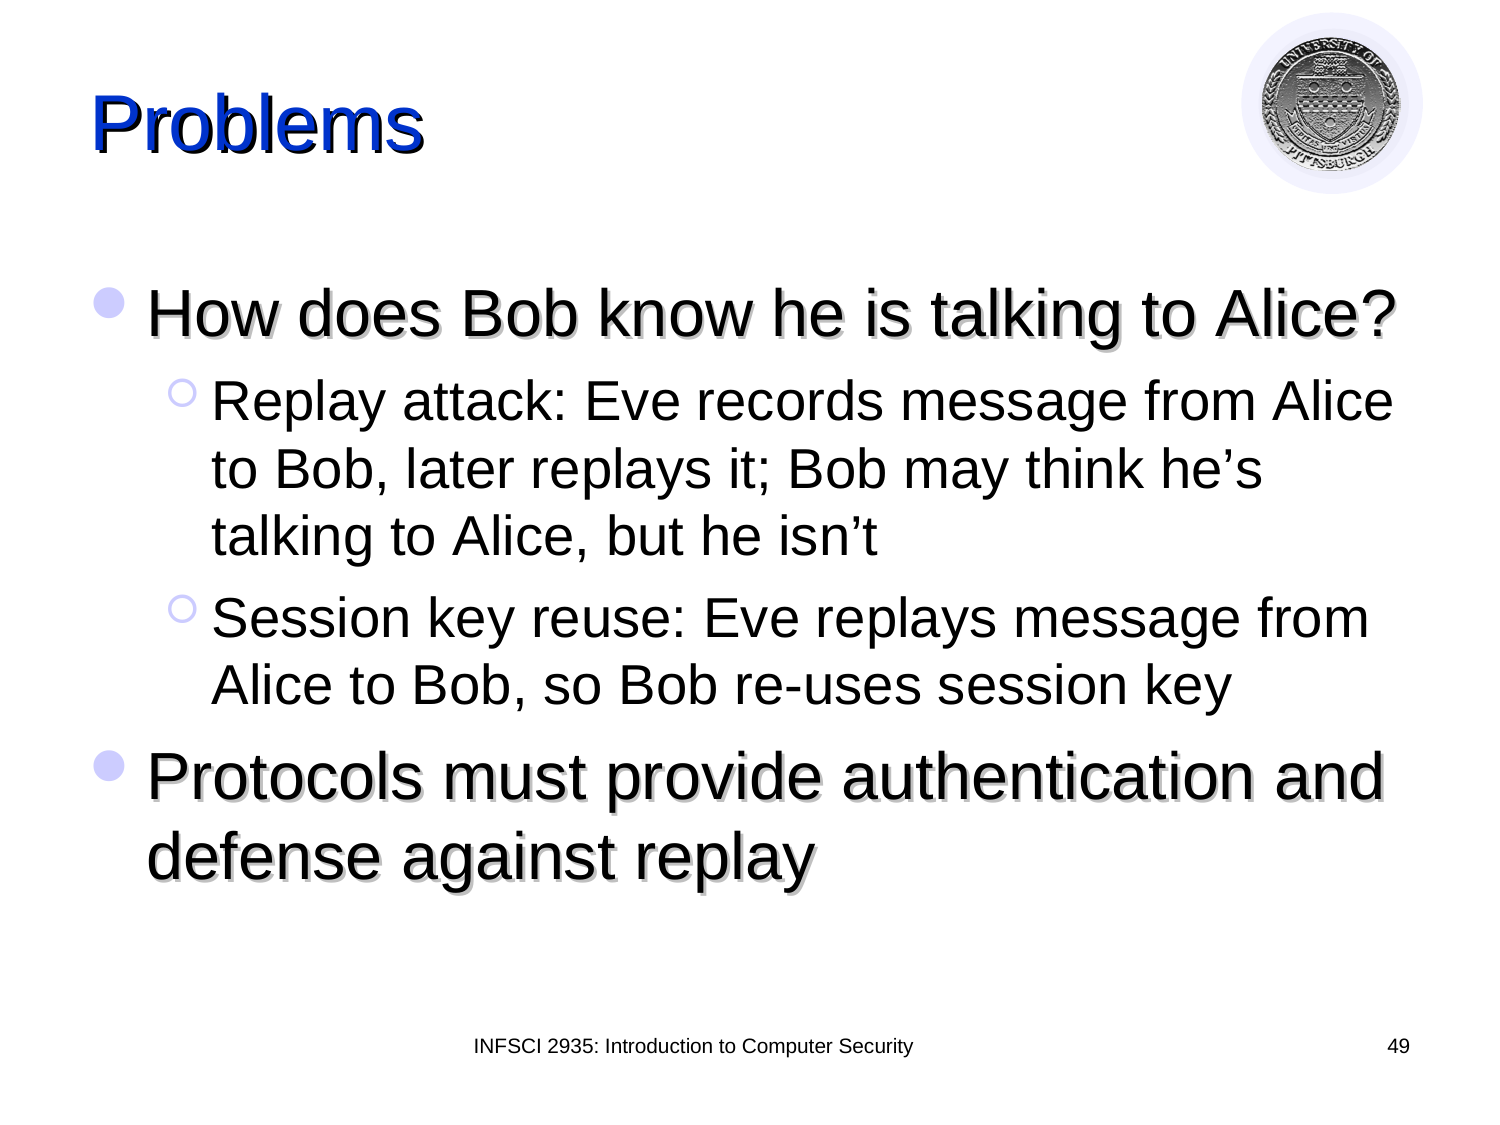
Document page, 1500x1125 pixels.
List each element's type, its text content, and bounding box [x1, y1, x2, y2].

list How does Bob know he is talking to Alice? Replay attack: Eve records message from Alice to Bob, later replays it; Bob may think he’s talking to Alice, but he isn’t Session key reuse: Eve replays message from Alice to Bob, so Bob re-uses session key Protocols must provide authentication and defense against replay [75, 262, 1426, 1006]
title Problems [75, 24, 1426, 213]
